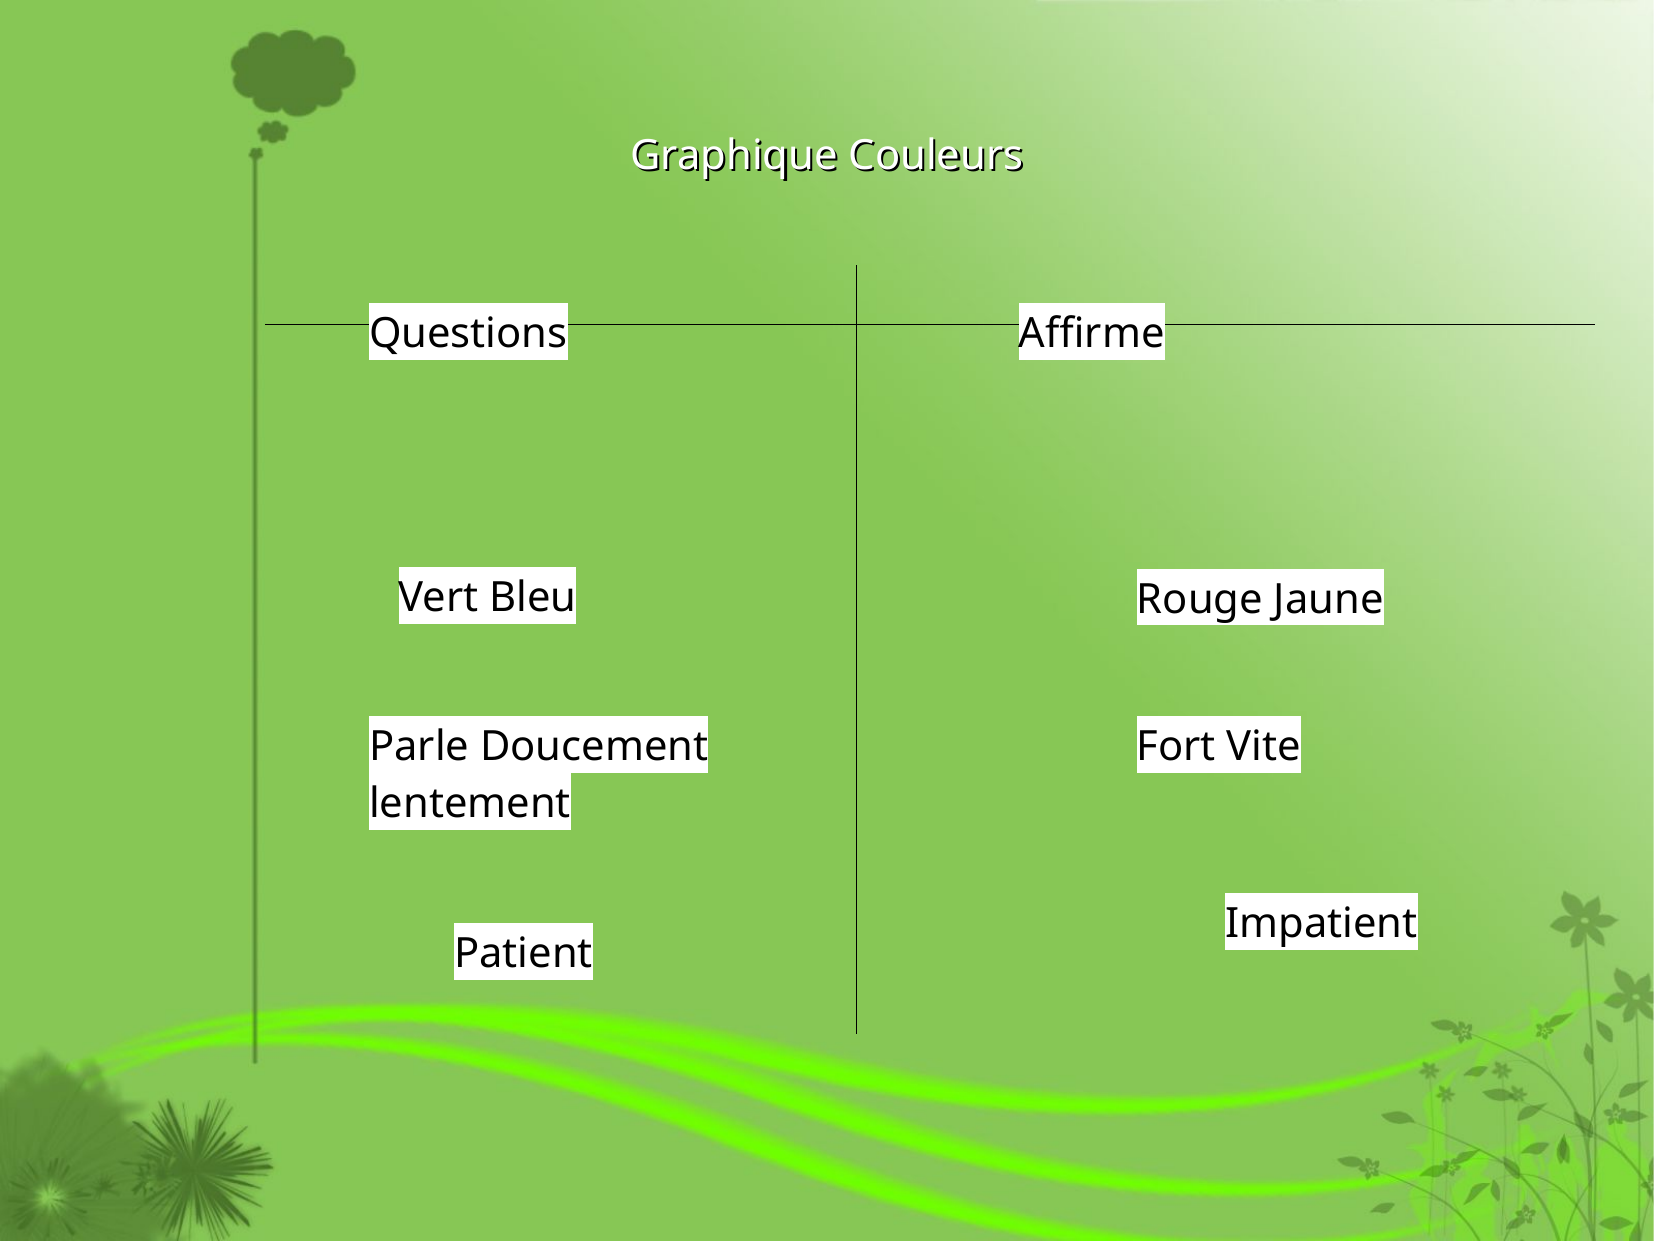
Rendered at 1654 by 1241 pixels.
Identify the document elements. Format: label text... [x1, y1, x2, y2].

text_box Impatient [1210, 885, 1426, 948]
text_box Rouge Jaune [1122, 561, 1398, 623]
text_box Fort Vite [1122, 708, 1319, 771]
text_box Affirme [1003, 295, 1180, 417]
text_box Questions [354, 295, 577, 358]
text_box Parle Doucement lentement [354, 708, 712, 818]
text_box Patient [439, 915, 607, 978]
title Graphique Couleurs [82, 49, 1571, 257]
picture [0, 0, 1654, 1241]
text_box Vert Bleu [383, 559, 591, 621]
